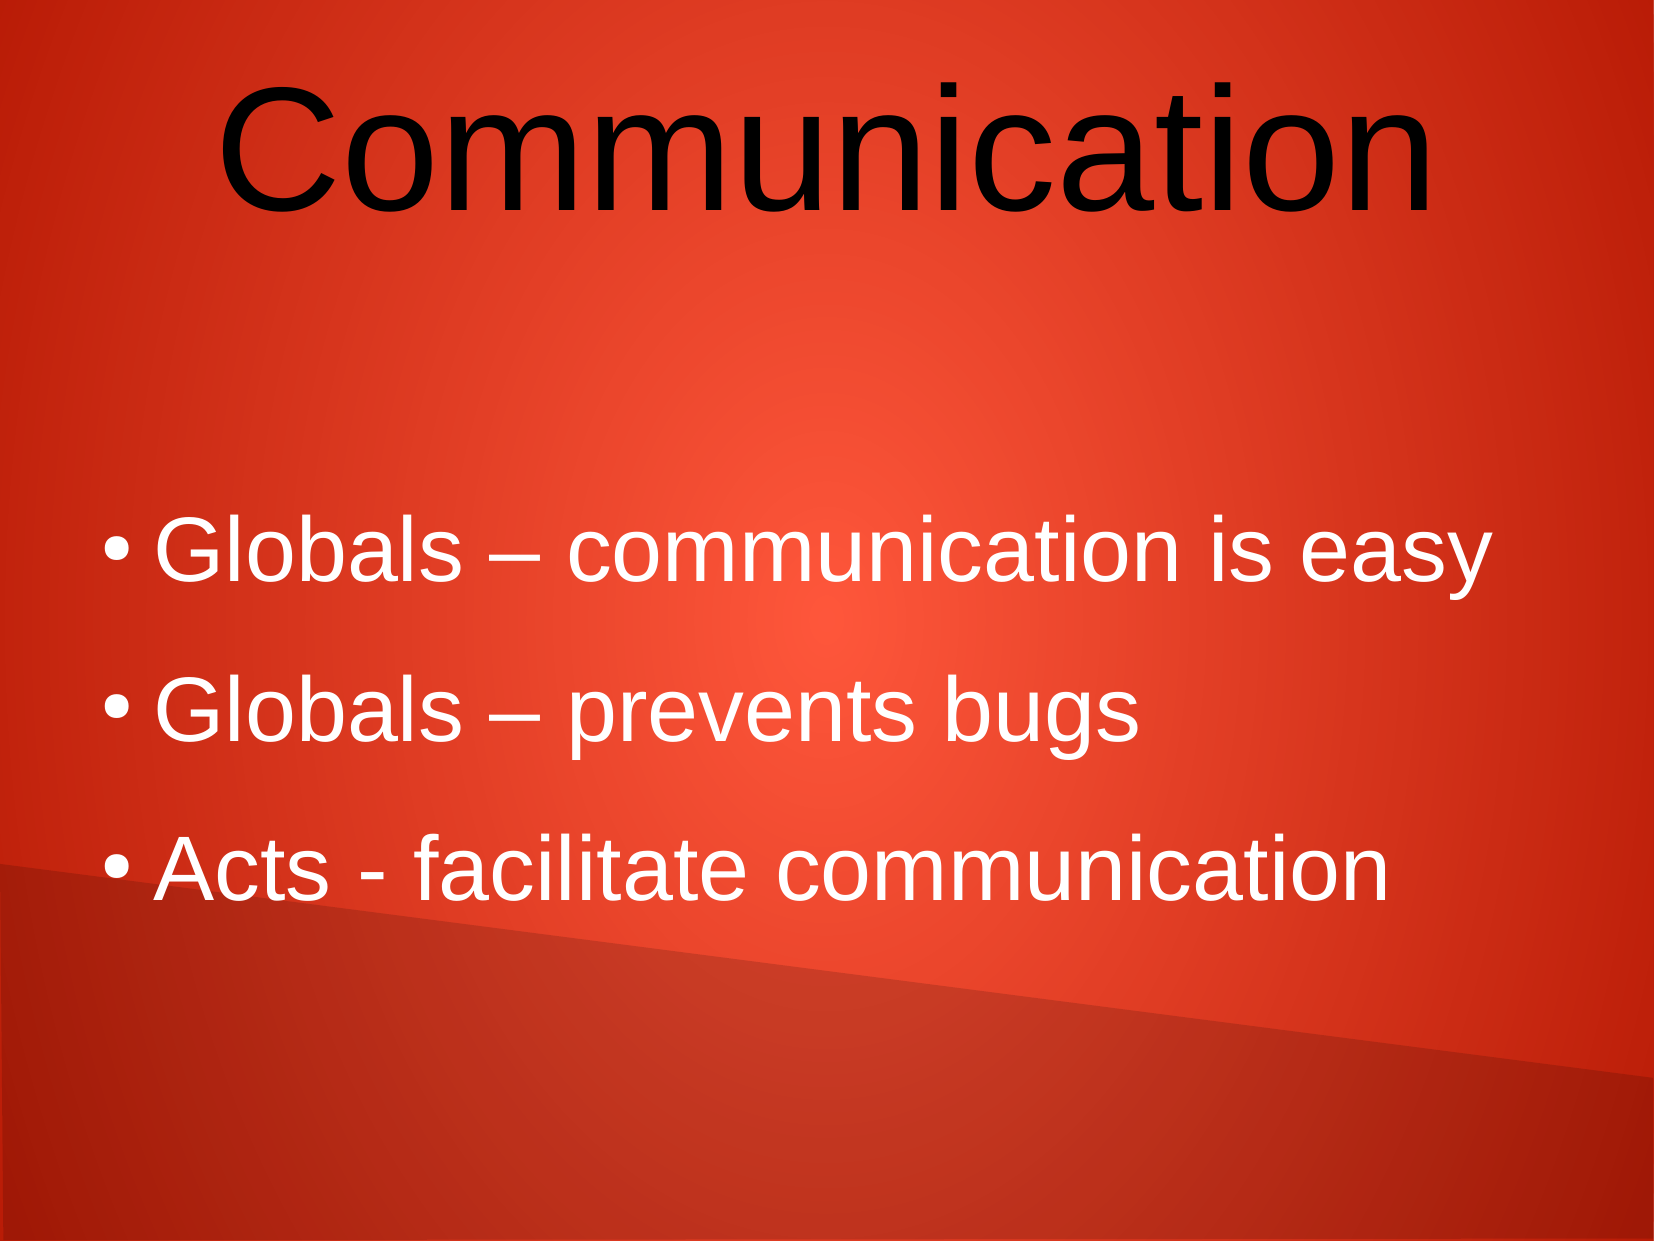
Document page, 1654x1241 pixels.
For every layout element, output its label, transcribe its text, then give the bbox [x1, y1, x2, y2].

title Communication [82, 47, 1571, 252]
list Globals – communication is easy Globals – prevents bugs Acts - facilitate communication [82, 299, 1571, 1019]
